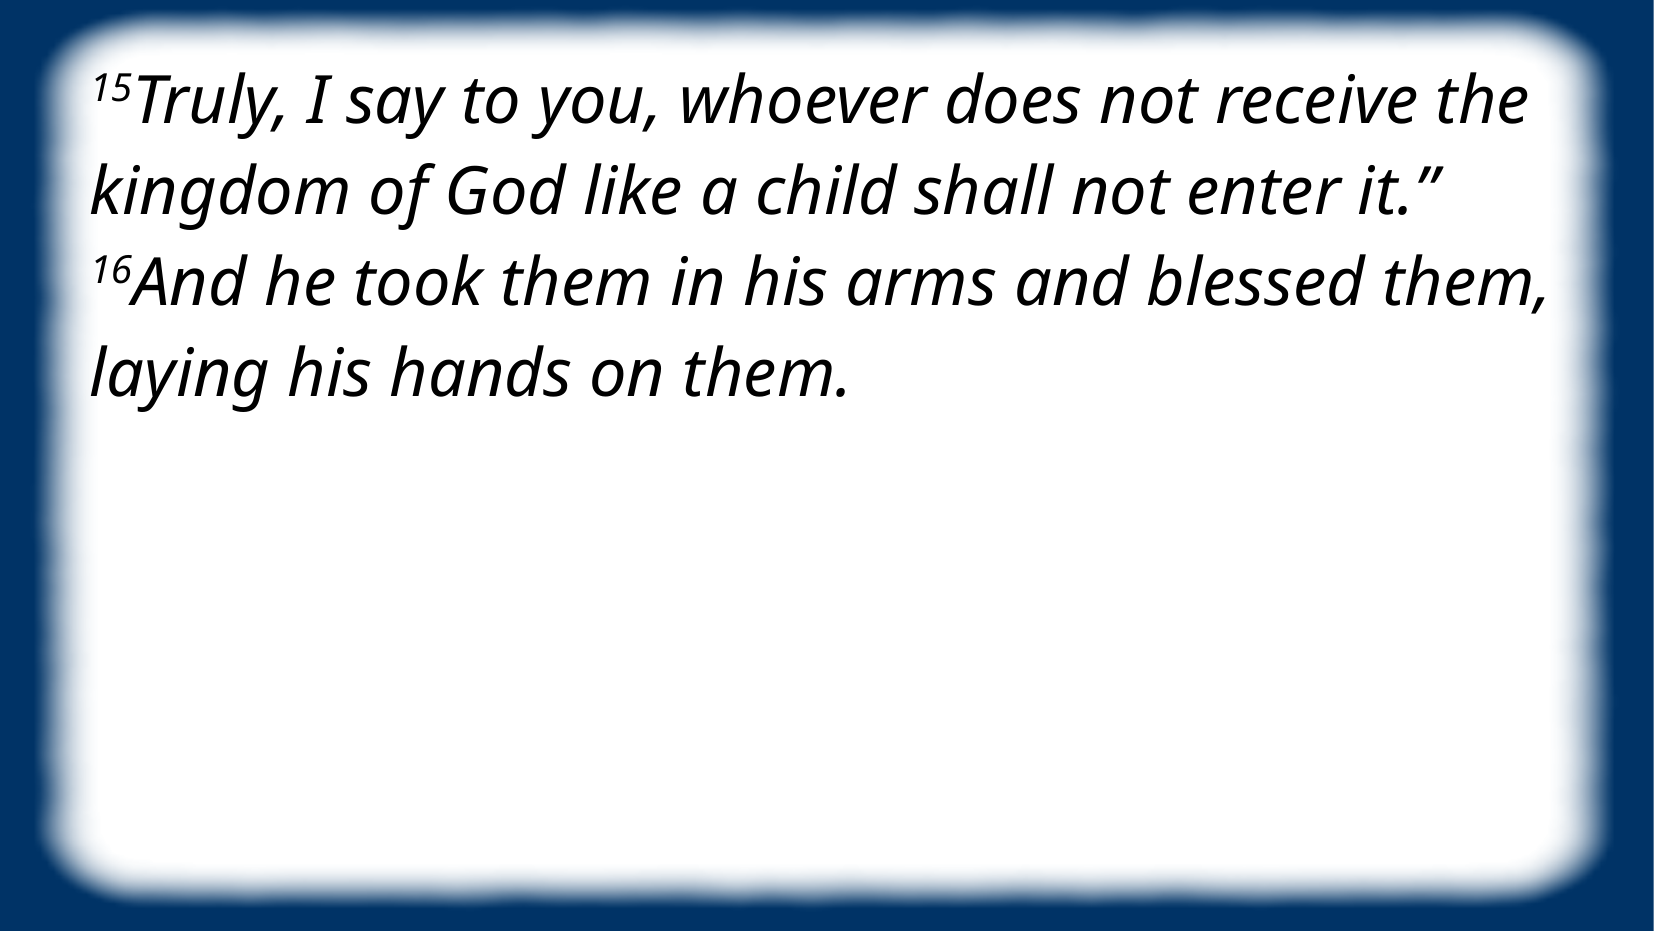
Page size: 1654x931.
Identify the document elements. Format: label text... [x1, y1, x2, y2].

picture [0, 0, 1654, 931]
text_box 15Truly, I say to you, whoever does not receive the kingdom of God like a child shall not enter it.” 16And he took them in his arms and blessed them, laying his hands on them. [75, 45, 1576, 415]
